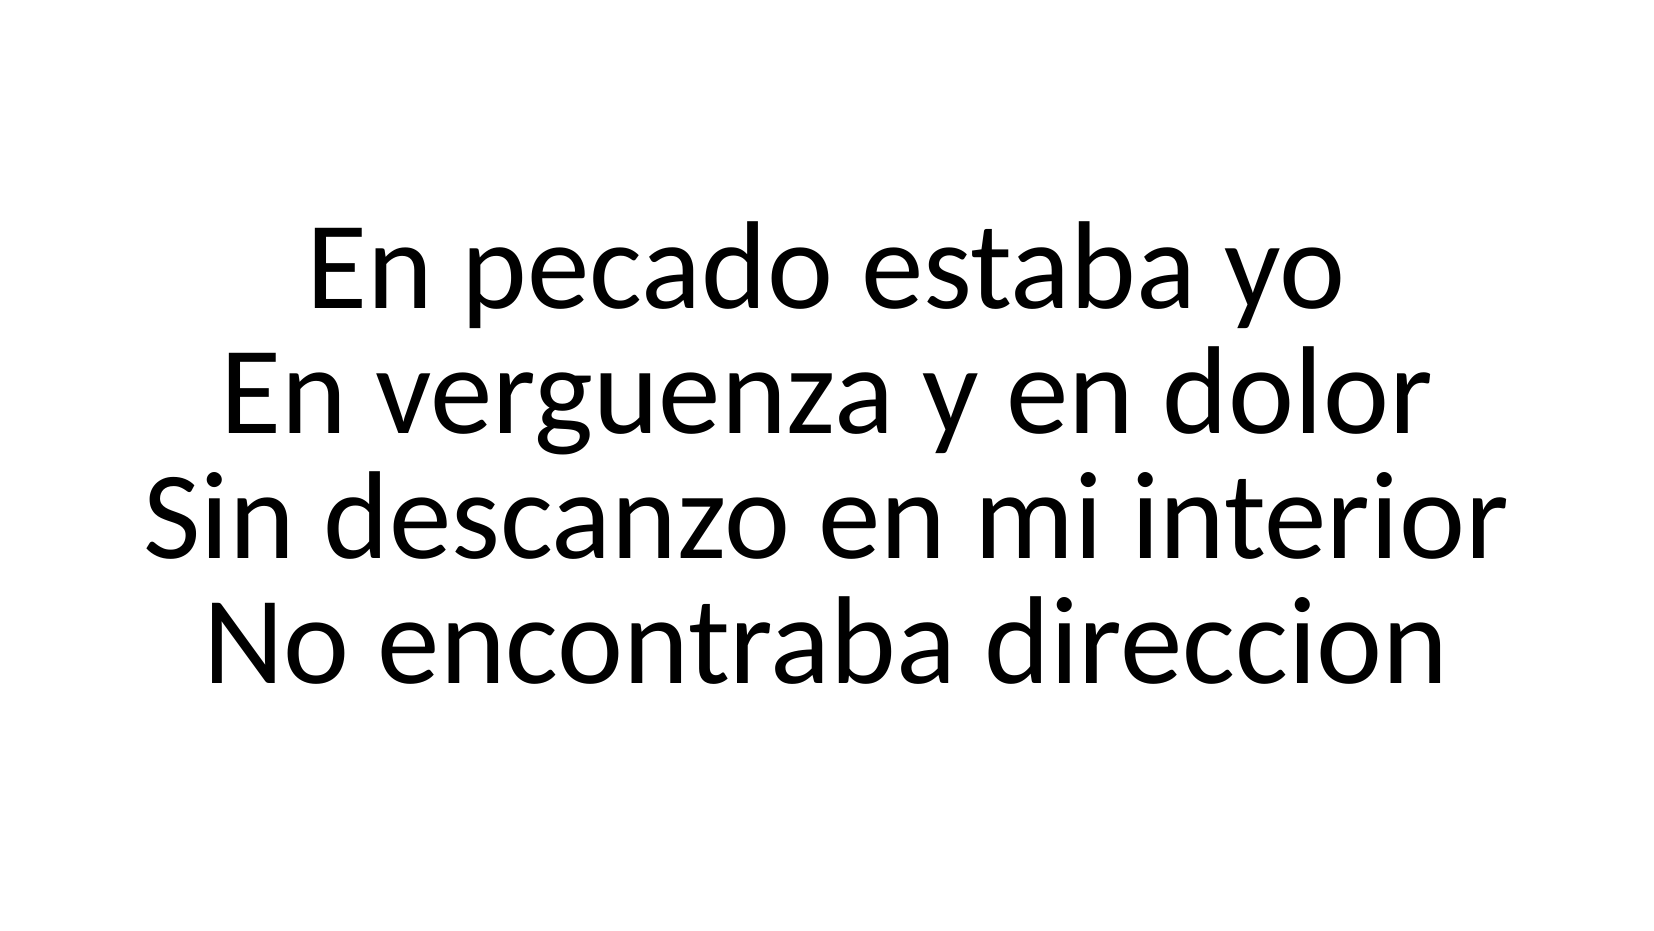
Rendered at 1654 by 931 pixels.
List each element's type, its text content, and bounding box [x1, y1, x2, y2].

title En pecado estaba yo En verguenza y en dolor Sin descanzo en mi interior No encontraba direccion [0, 0, 1654, 931]
